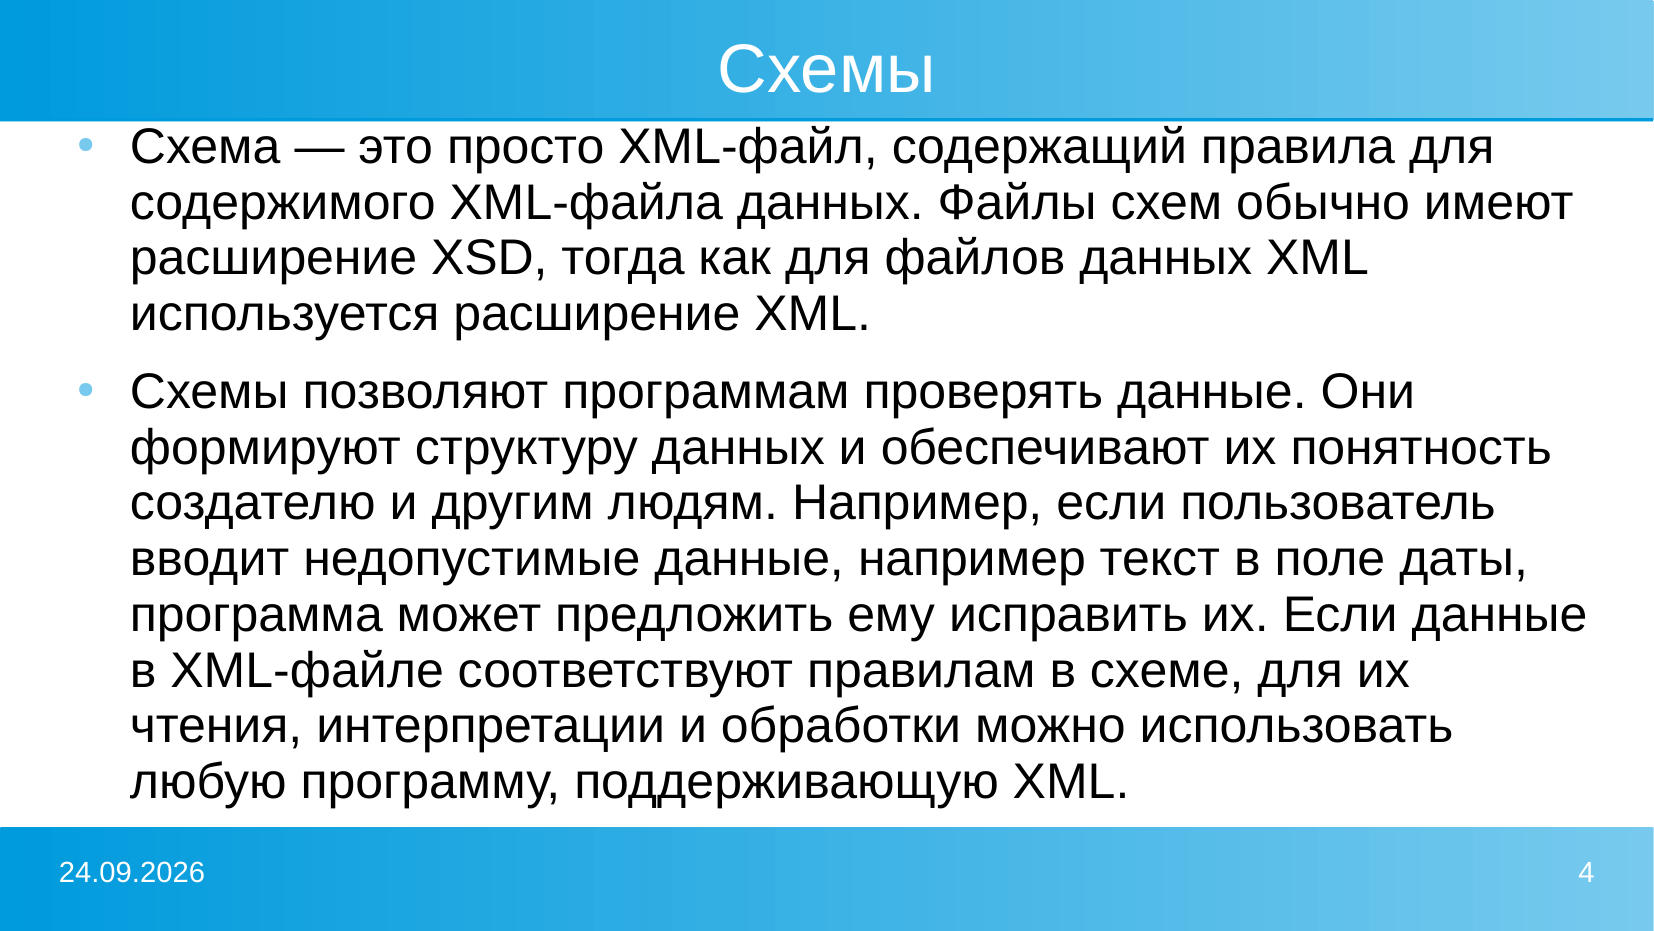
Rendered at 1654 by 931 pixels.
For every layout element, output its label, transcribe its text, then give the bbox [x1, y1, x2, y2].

list Схема — это просто XML-файл, содержащий правила для содержимого XML-файла данных. Файлы схем обычно имеют расширение XSD, тогда как для файлов данных XML используется расширение XML. Схемы позволяют программам проверять данные. Они формируют структуру данных и обеспечивают их понятность создателю и другим людям. Например, если пользователь вводит недопустимые данные, например текст в поле даты, программа может предложить ему исправить их. Если данные в XML-файле соответствуют правилам в схеме, для их чтения, интерпретации и обработки можно использовать любую программу, поддерживающую XML. [59, 118, 1595, 768]
title Схемы [59, 29, 1595, 108]
